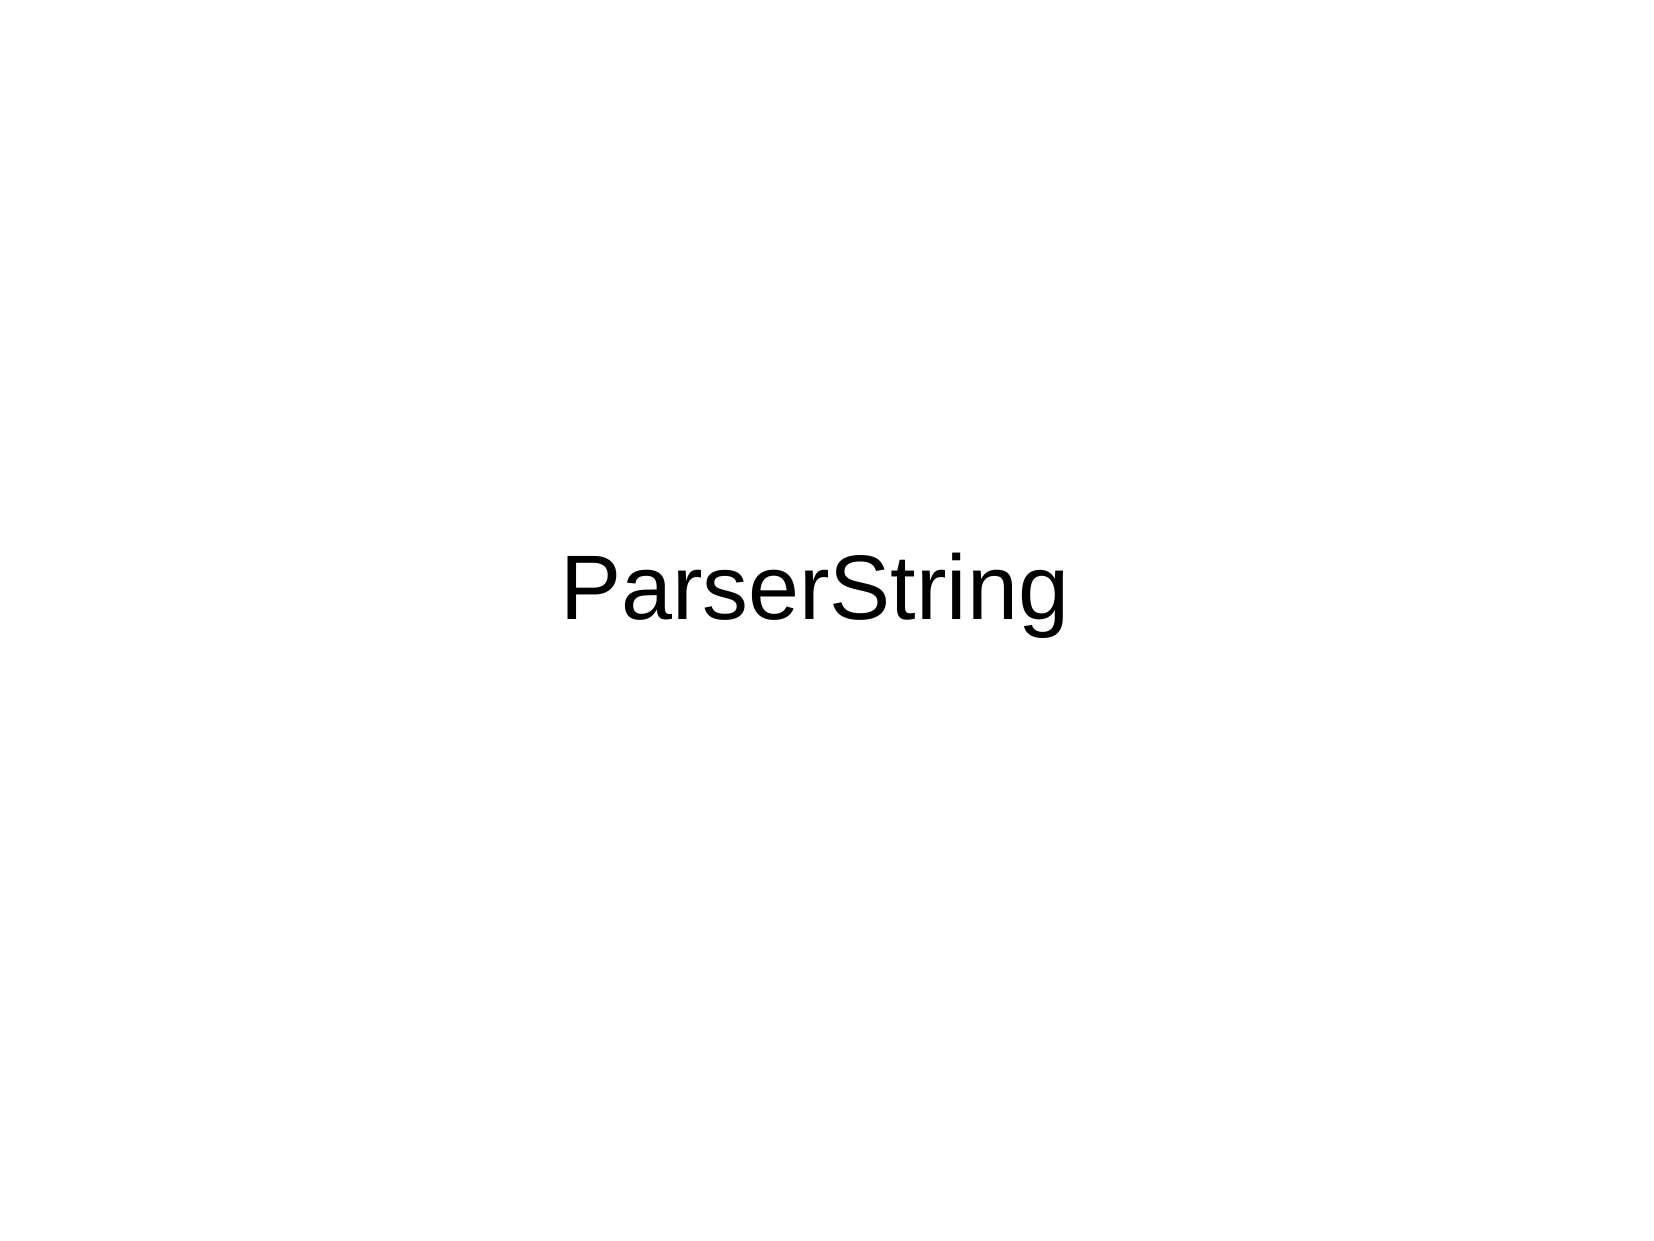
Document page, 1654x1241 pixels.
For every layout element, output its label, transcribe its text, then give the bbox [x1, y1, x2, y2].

title ParserString [70, 484, 1560, 692]
